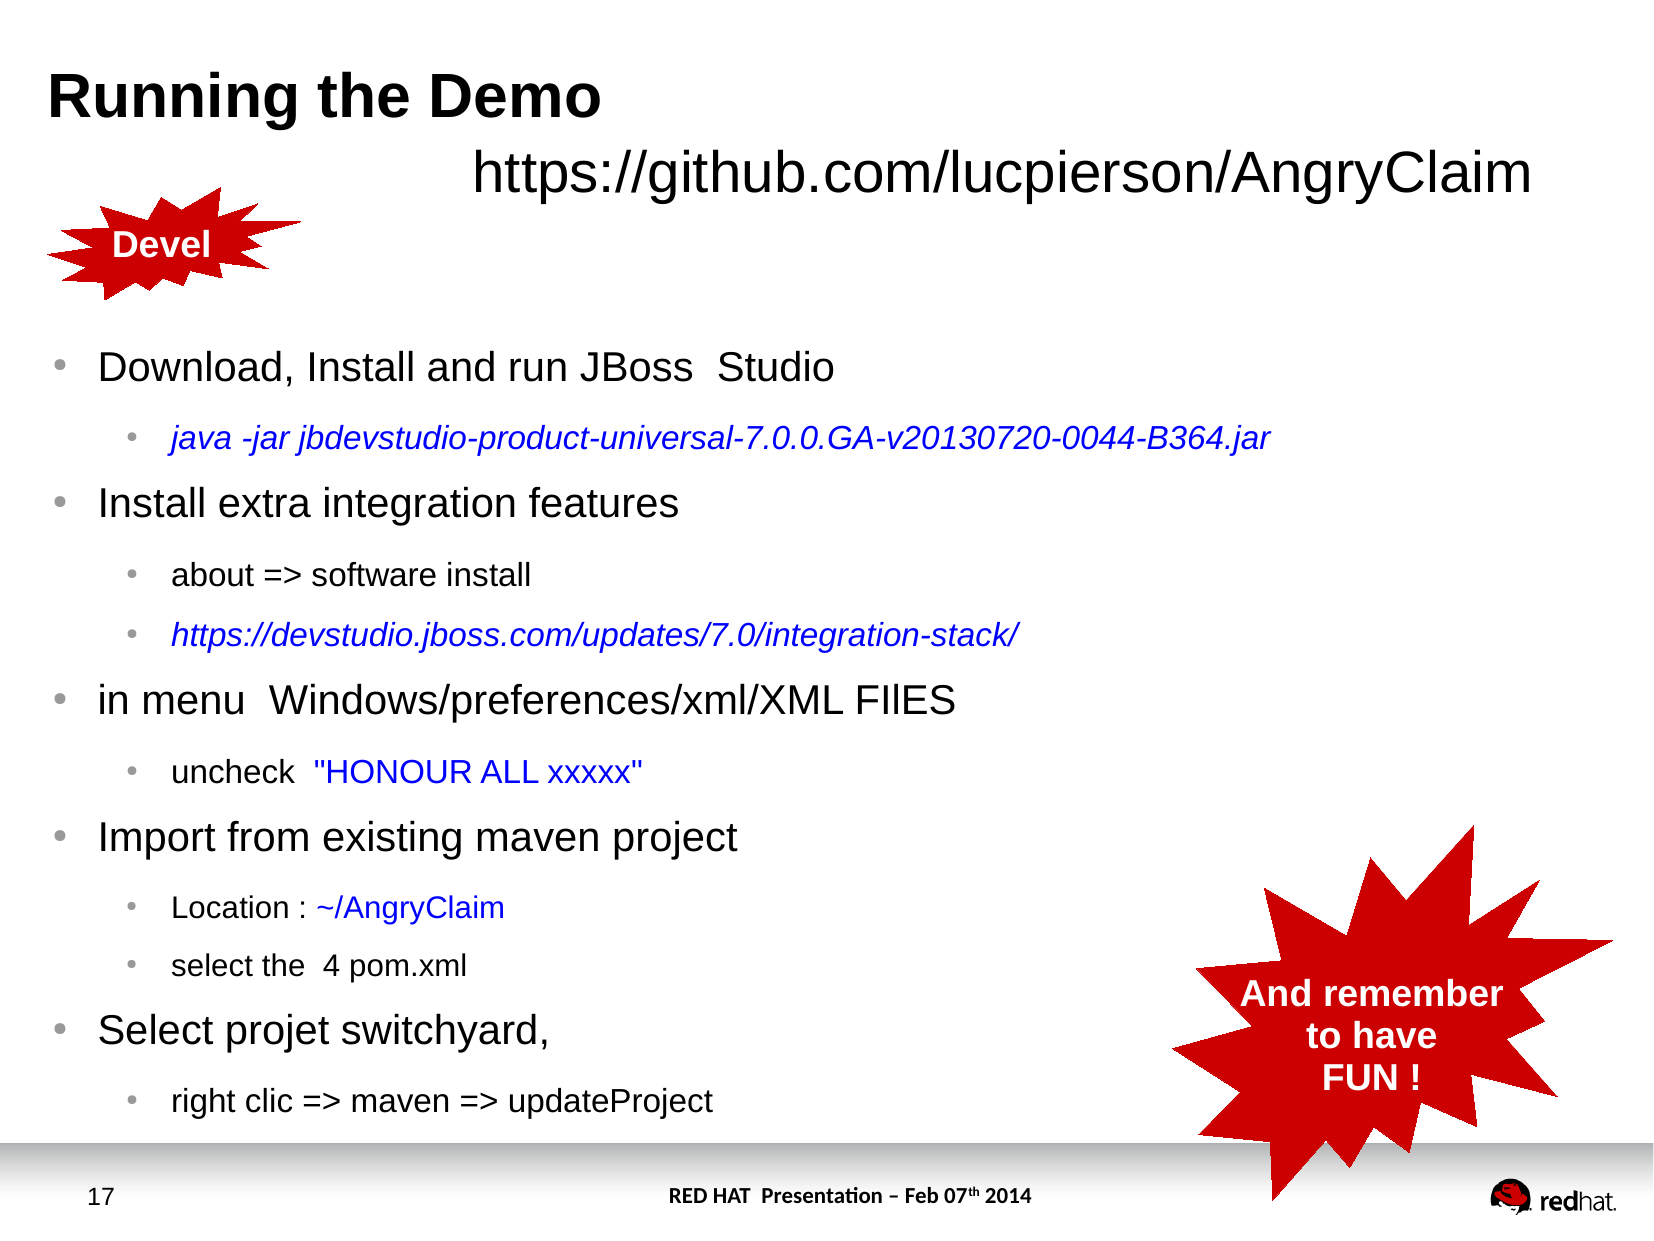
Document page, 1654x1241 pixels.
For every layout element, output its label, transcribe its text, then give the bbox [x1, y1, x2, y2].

list Download, Install and run JBoss Studio java -jar jbdevstudio-product-universal-7.0.0.GA-v20130720-0044-B364.jar Install extra integration features about => software install https://devstudio.jboss.com/updates/7.0/integration-stack/ in menu Windows/preferences/xml/XML FIlES uncheck "HONOUR ALL xxxxx" Import from existing maven project Location : ~/AngryClaim select the 4 pom.xml Select projet switchyard, right clic => maven => updateProject [37, 343, 1617, 1190]
text_box Devel [47, 187, 301, 300]
list https://github.com/lucpierson/AngryClaim [412, 140, 1576, 226]
picture [999, 1190, 1004, 1201]
picture [697, 1190, 704, 1201]
title Running the Demo [47, 2, 1536, 190]
text_box And remember to have FUN ! [1172, 825, 1613, 1201]
picture [947, 1190, 952, 1201]
picture [0, 1143, 1654, 1241]
